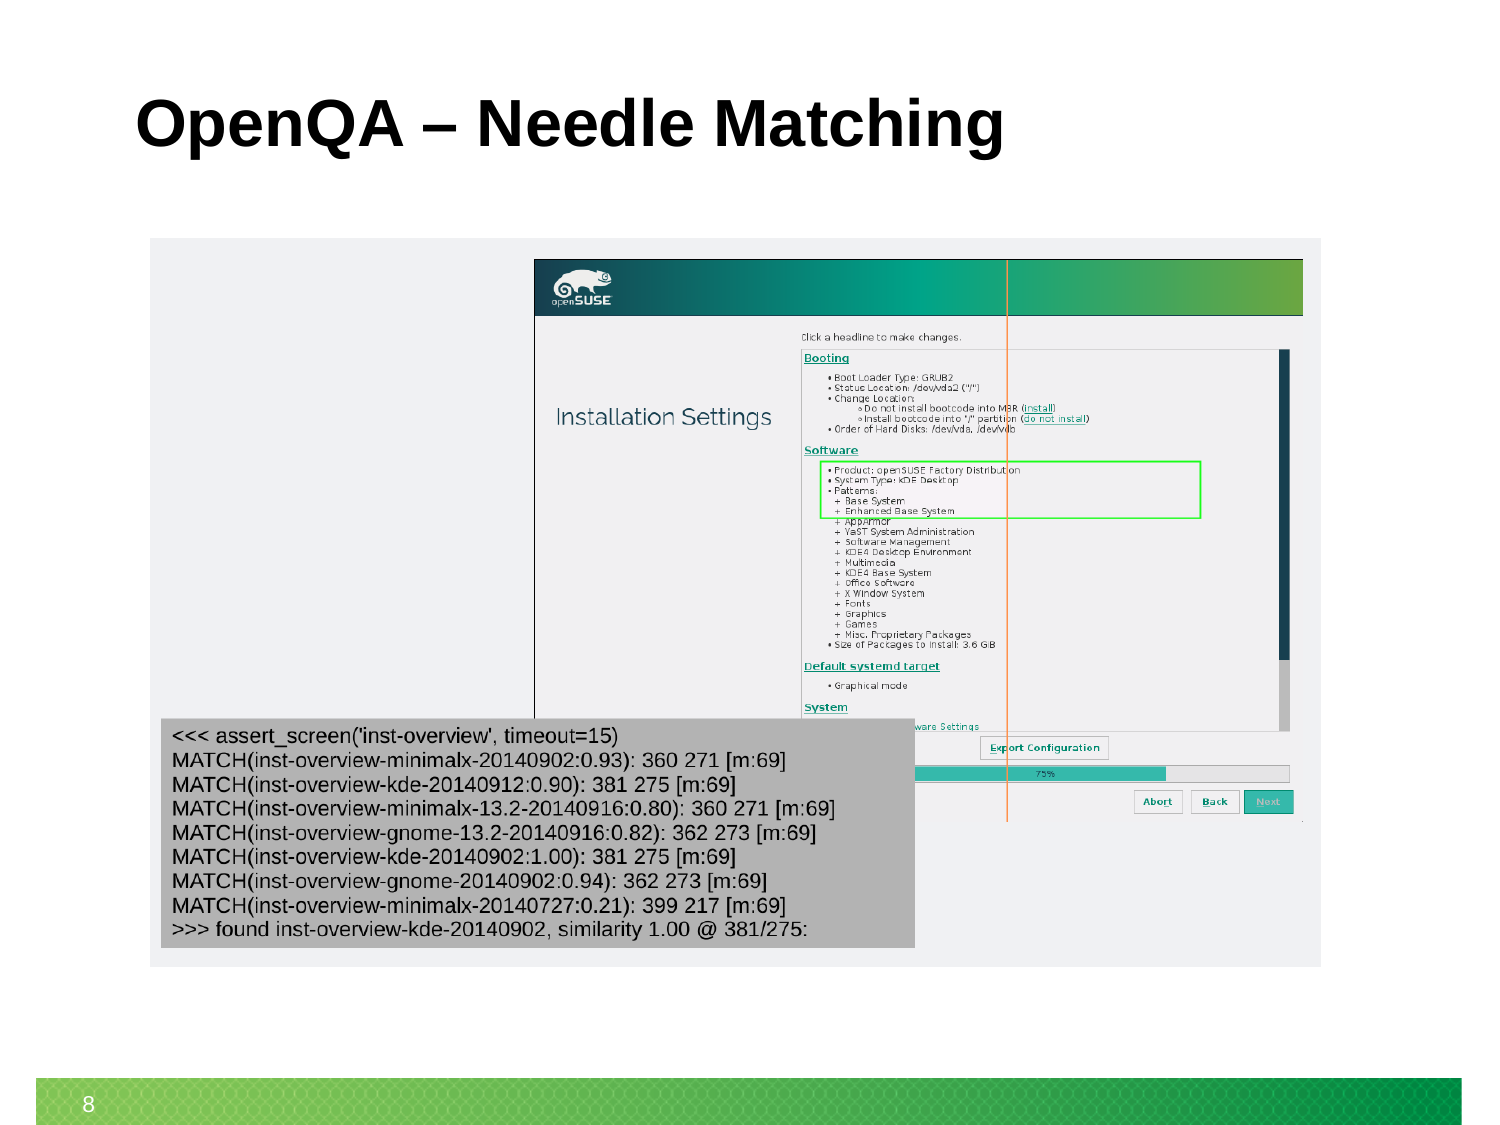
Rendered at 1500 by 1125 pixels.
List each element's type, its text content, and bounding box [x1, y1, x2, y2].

picture [36, 1078, 1462, 1125]
title OpenQA – Needle Matching [135, 41, 1372, 204]
picture [150, 238, 1321, 967]
